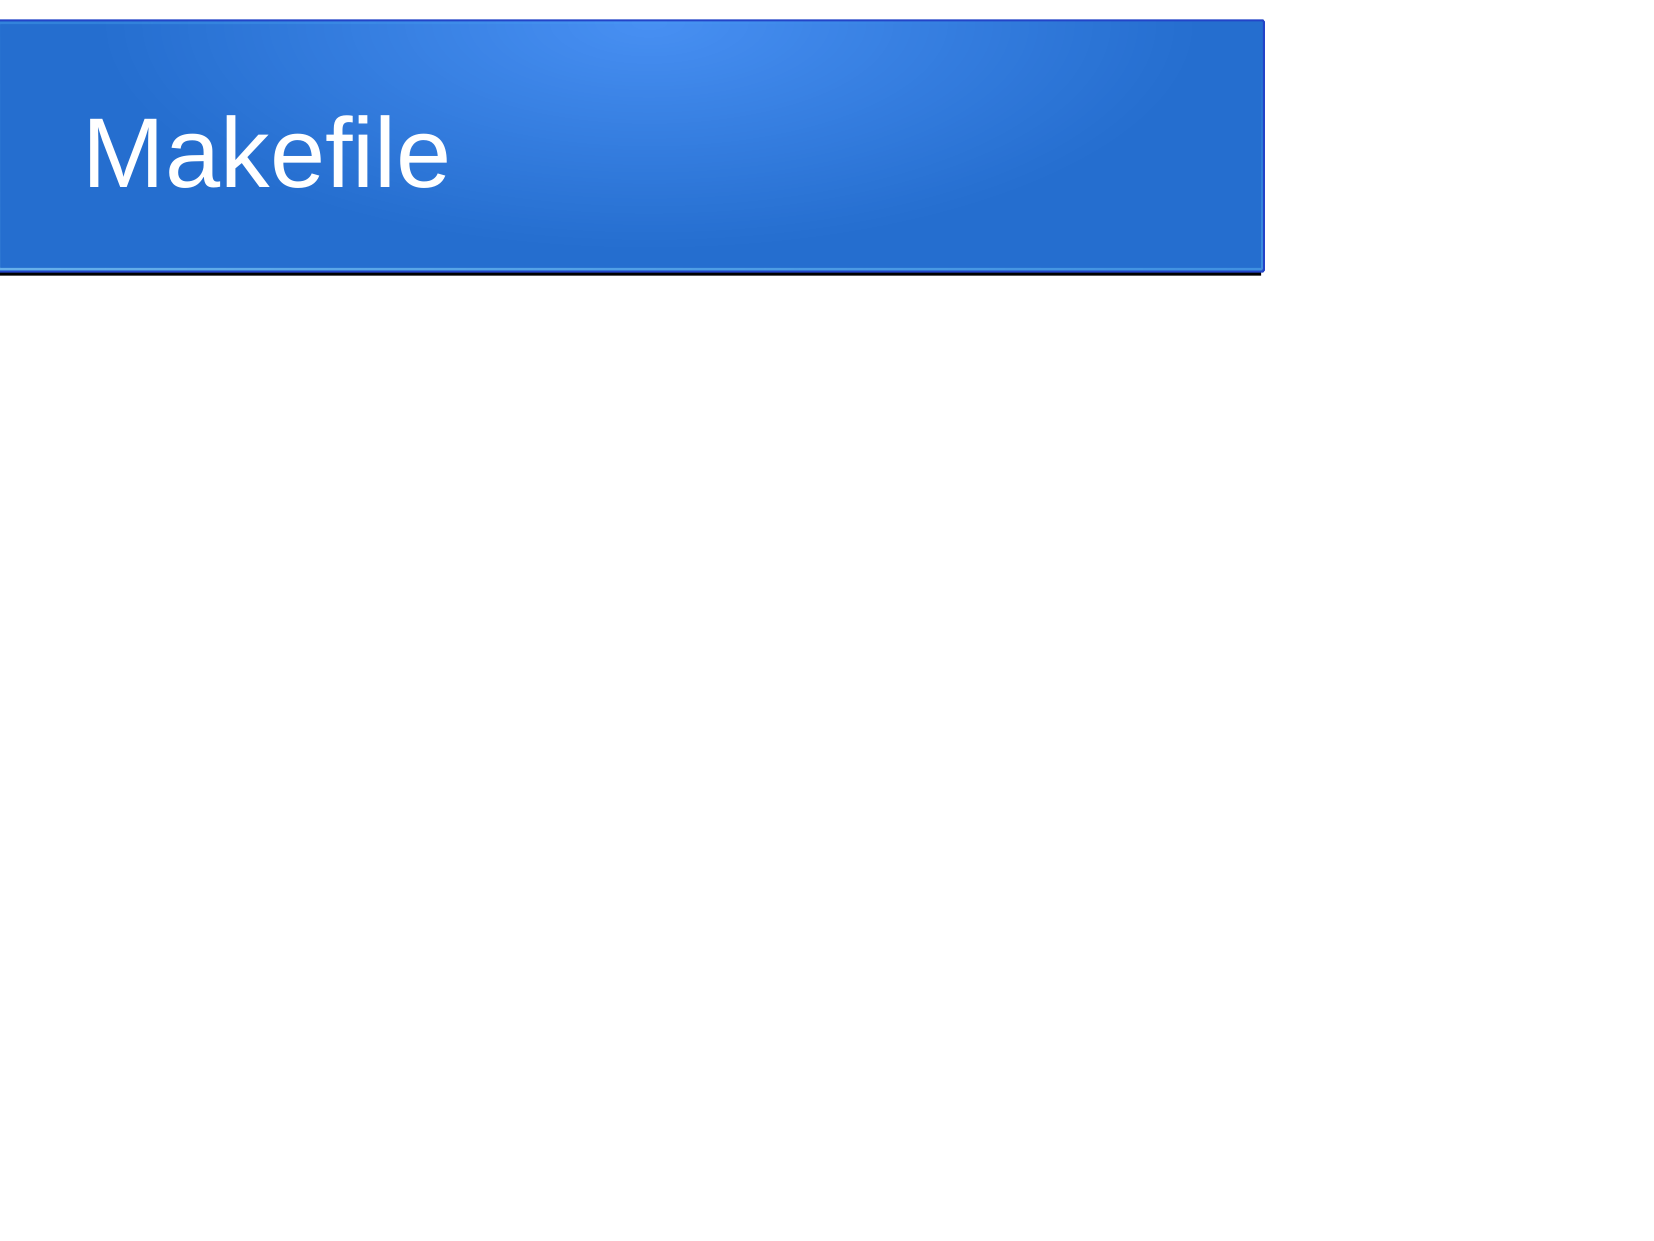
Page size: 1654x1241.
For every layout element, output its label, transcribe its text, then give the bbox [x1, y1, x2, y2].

title Makefile [82, 49, 1250, 257]
